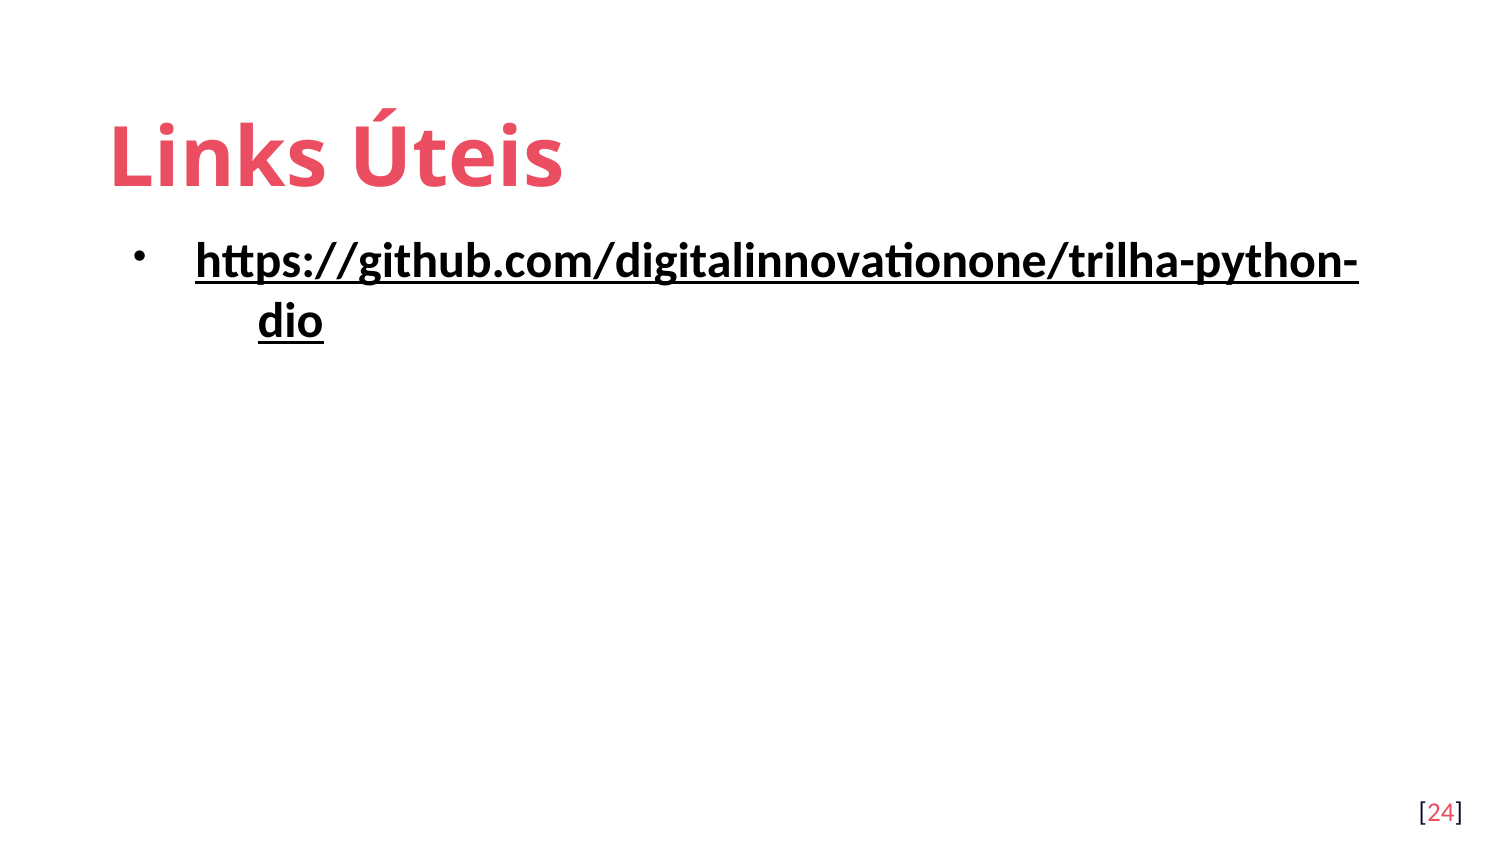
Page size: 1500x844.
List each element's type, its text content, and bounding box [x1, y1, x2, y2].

text_box Links Úteis [92, 73, 1408, 213]
slide_number [24] [1403, 779, 1494, 844]
text_box https://github.com/digitalinnovationone/trilha-python-dio [92, 213, 1408, 780]
